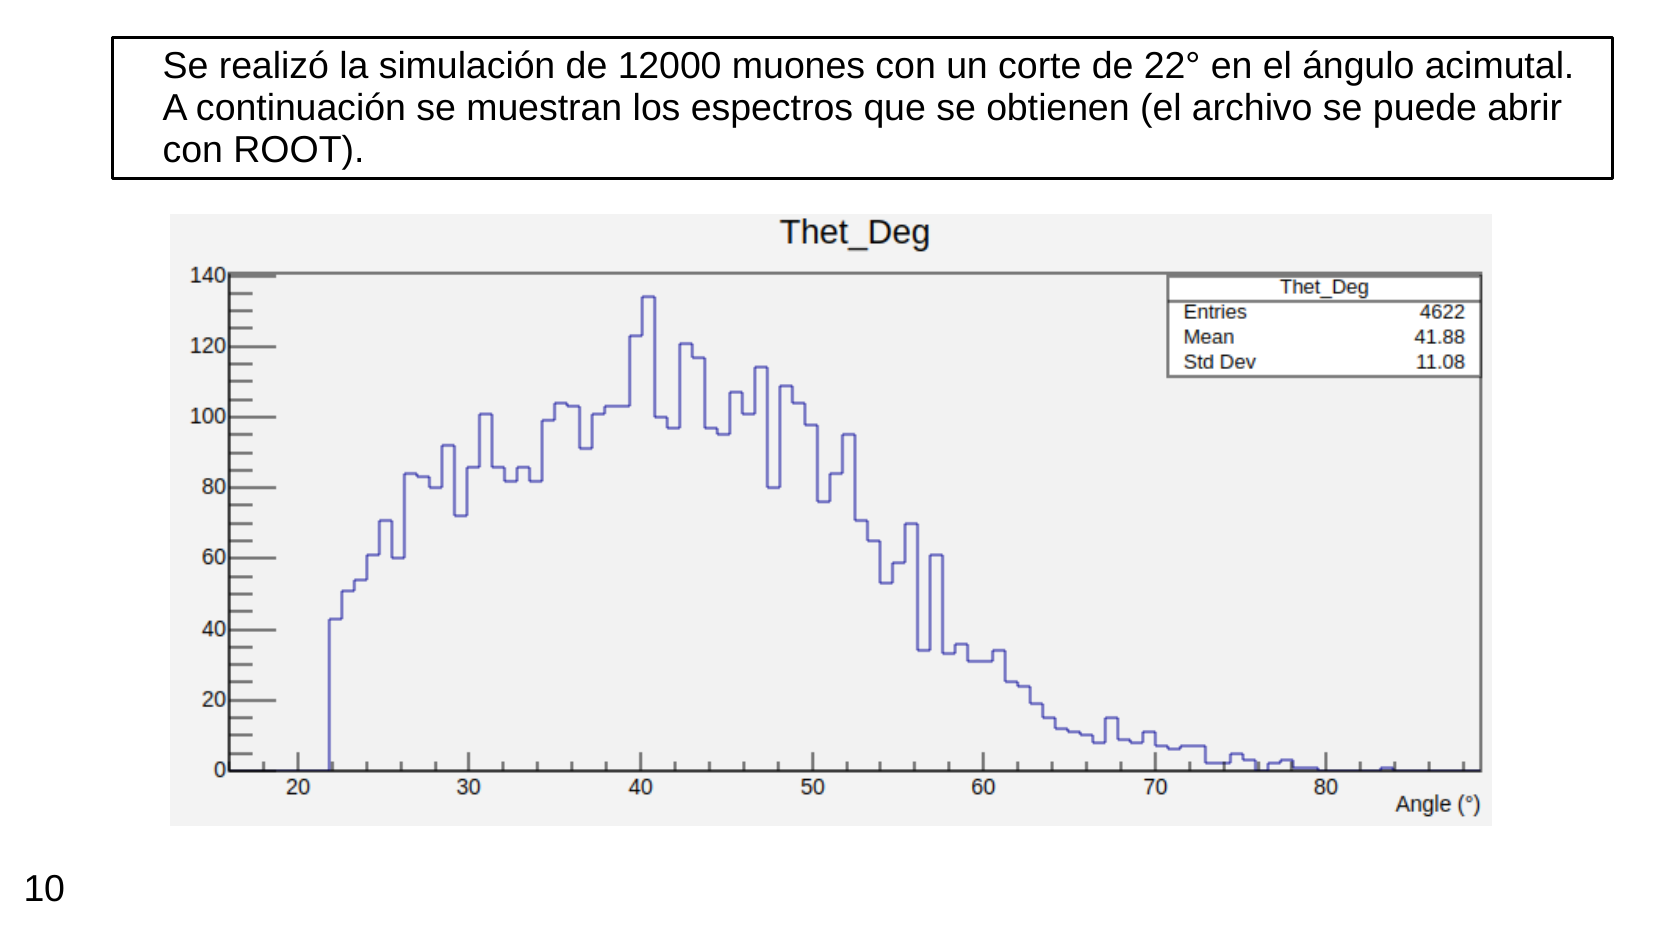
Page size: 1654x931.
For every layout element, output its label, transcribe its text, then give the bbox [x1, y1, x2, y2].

text_box Se realizó la simulación de 12000 muones con un corte de 22° en el ángulo acimutal. A continuación se muestran los espectros que se obtienen (el archivo se puede abrir con ROOT). [112, 37, 1613, 179]
picture [170, 214, 1492, 826]
text_box <number> [8, 860, 638, 931]
